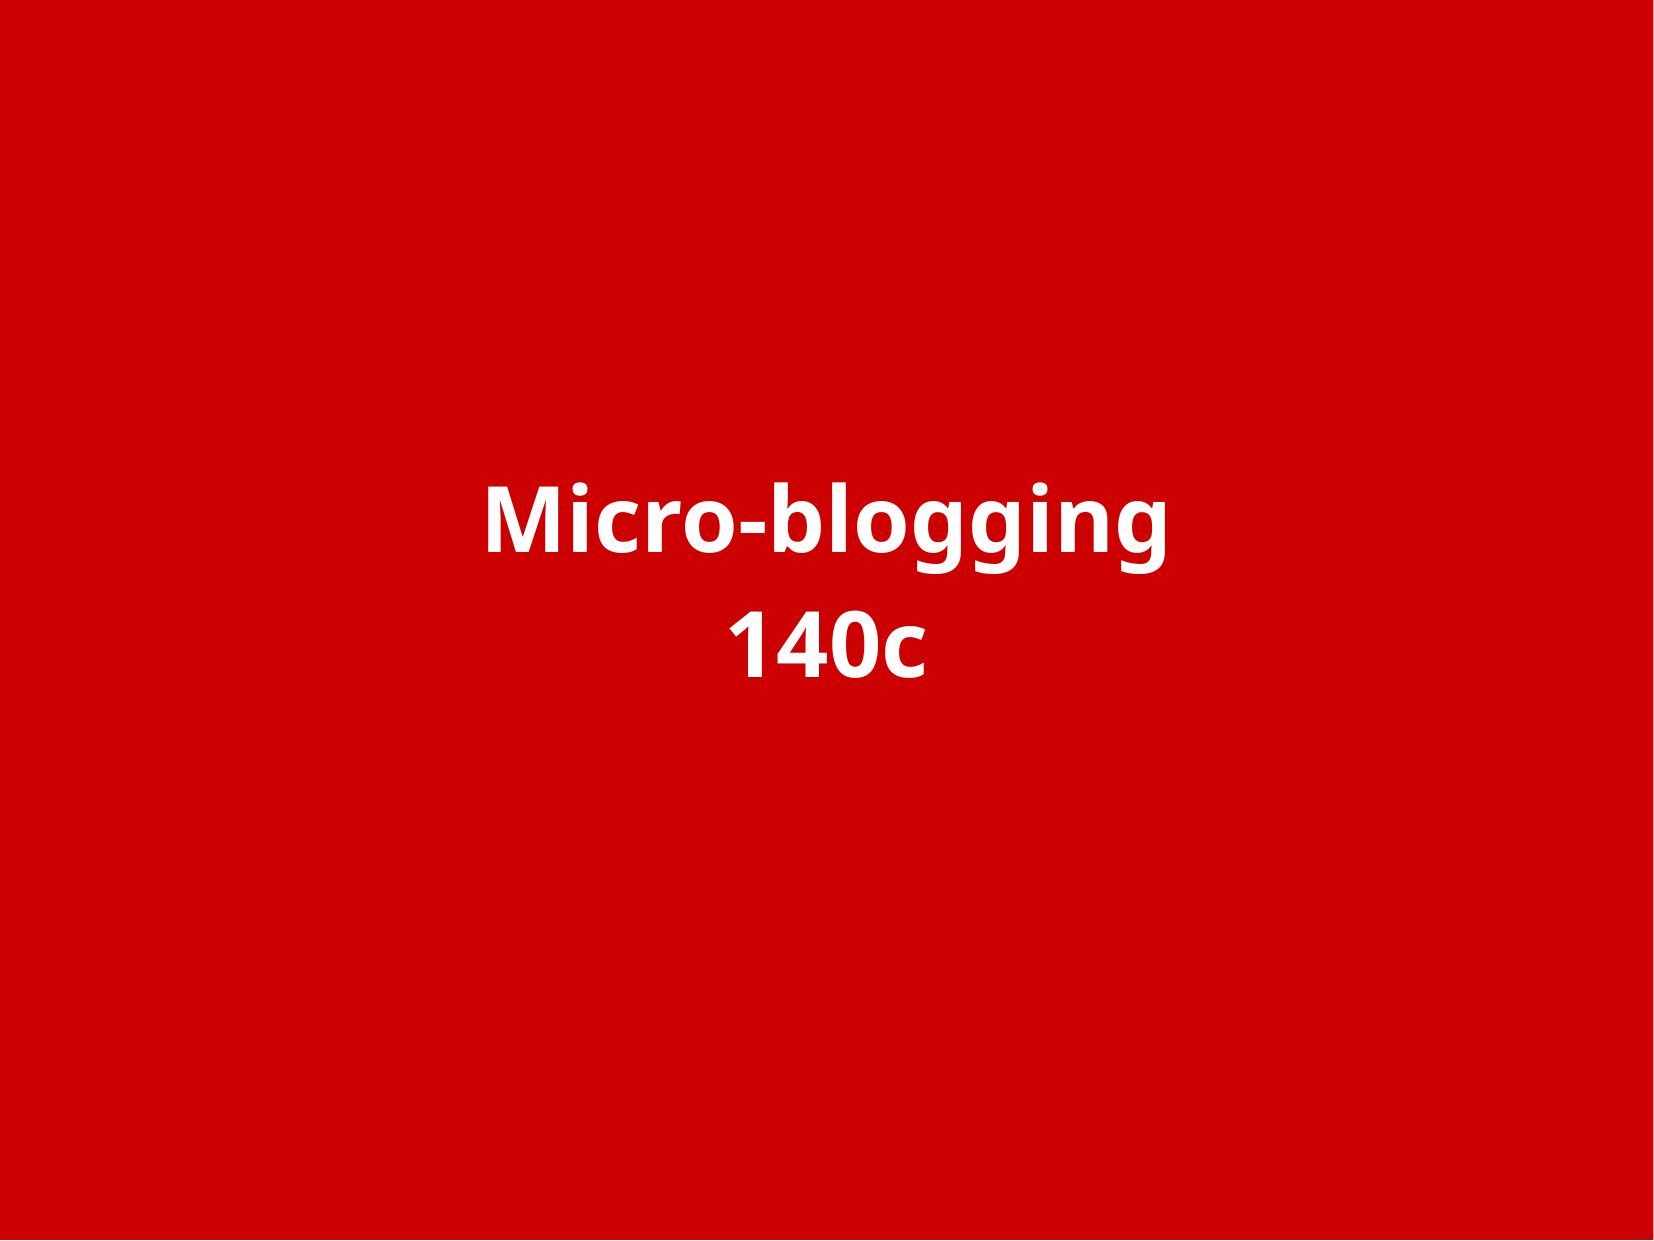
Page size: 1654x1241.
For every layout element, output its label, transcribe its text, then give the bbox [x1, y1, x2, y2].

subtitle Micro-blogging 140c [82, 49, 1571, 1109]
